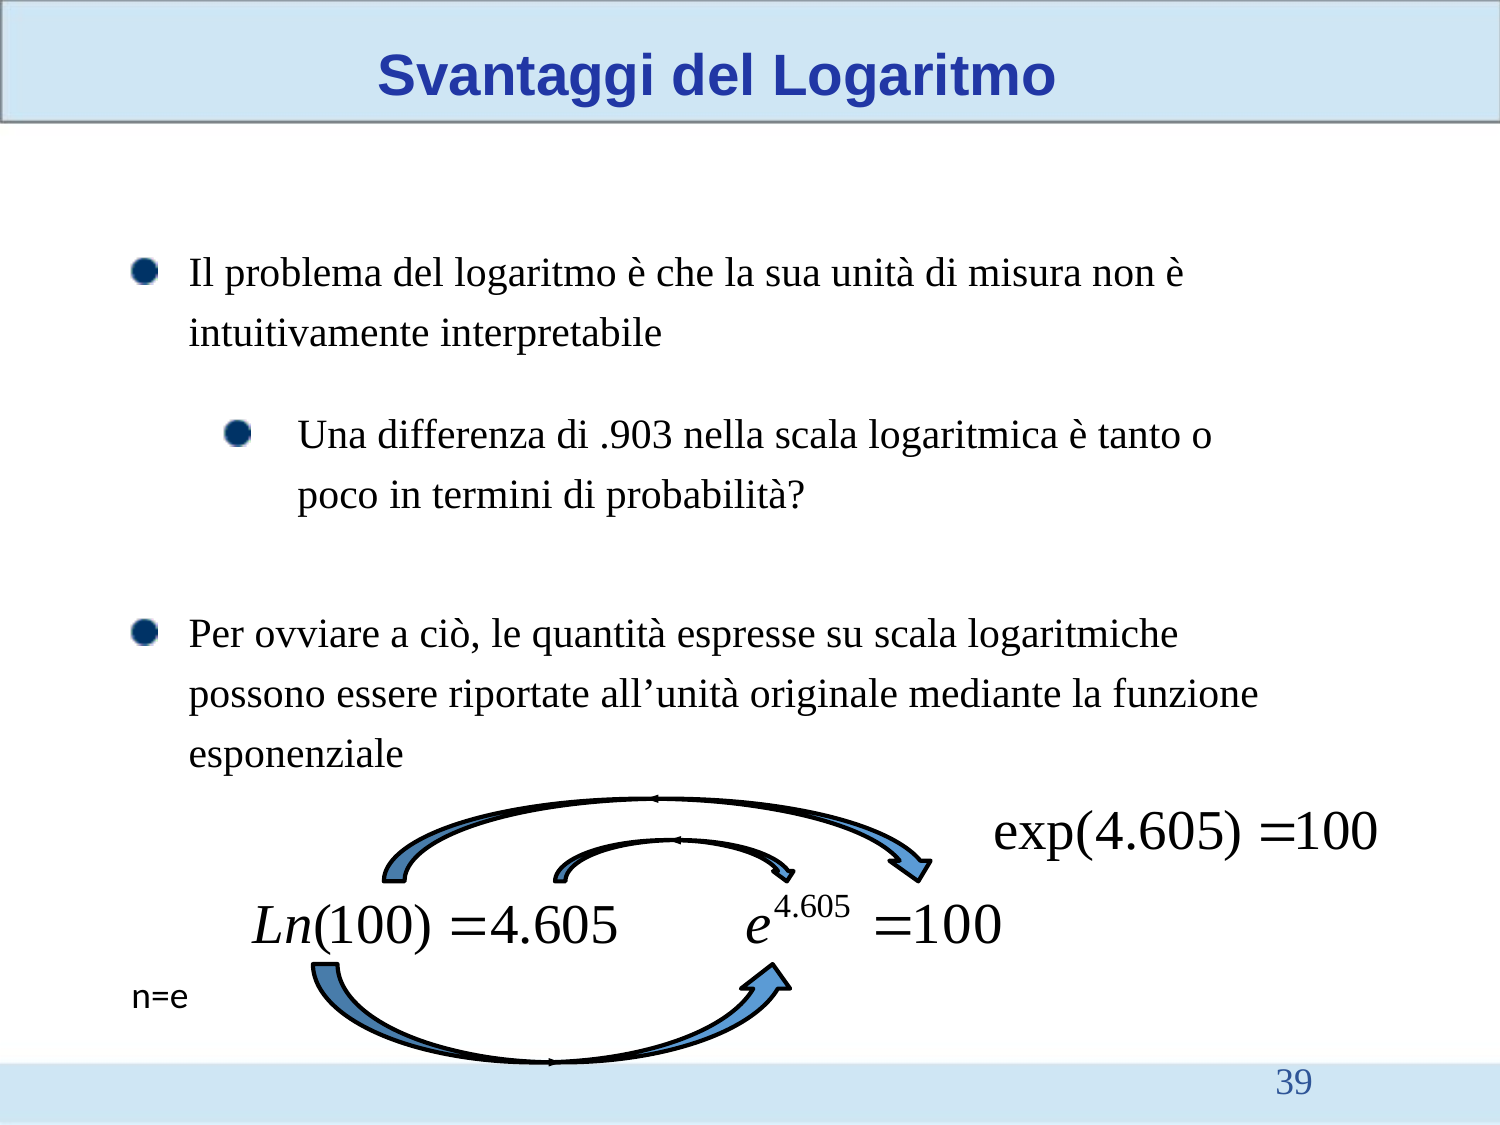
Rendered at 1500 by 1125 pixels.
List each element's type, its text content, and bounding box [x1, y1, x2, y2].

text_box Il problema del logaritmo è che la sua unità di misura non è intuitivamente interpretabile Una differenza di .903 nella scala logaritmica è tanto o poco in termini di probabilità? [112, 227, 1288, 524]
chart [738, 881, 1010, 961]
text_box [383, 798, 931, 882]
title Svantaggi del Logaritmo [42, 8, 1393, 135]
text_box Per ovviare a ciò, le quantità espresse su scala logaritmiche possono essere riportate all’unità originale mediante la funzione esponenziale [112, 588, 1288, 784]
picture [0, 0, 1500, 1125]
text_box [555, 840, 794, 882]
chart [338, 893, 629, 971]
text_box [313, 964, 791, 1063]
text_box n=e [116, 964, 204, 1024]
chart [986, 798, 1392, 876]
slide_number [1074, 1024, 1425, 1103]
chart [242, 967, 313, 971]
